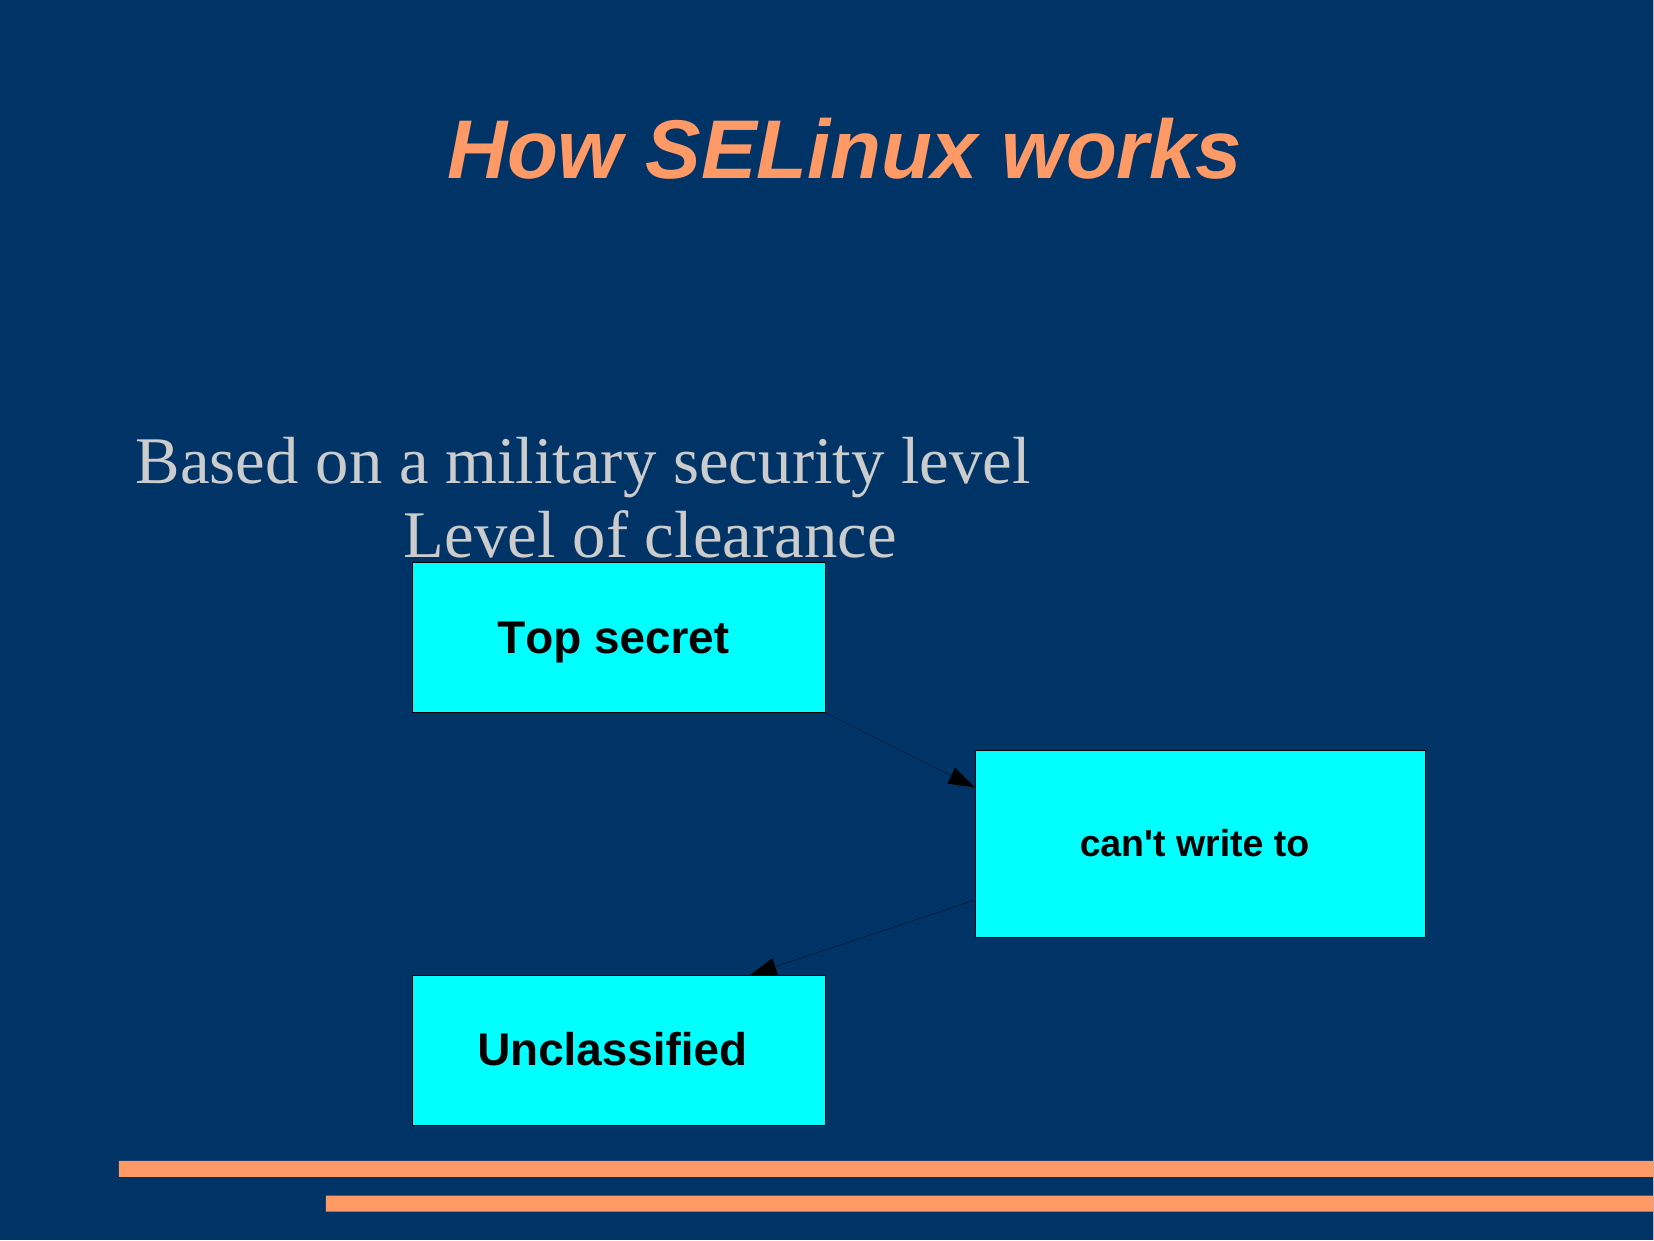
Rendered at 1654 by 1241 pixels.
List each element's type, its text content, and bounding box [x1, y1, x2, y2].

title How SELinux works [121, 46, 1534, 254]
text_box Unclassified [412, 975, 826, 1126]
text_box Top secret [412, 562, 826, 713]
text_box can't write to [975, 750, 1426, 938]
subtitle Based on a military security level Level of clearance [135, 315, 1576, 1126]
